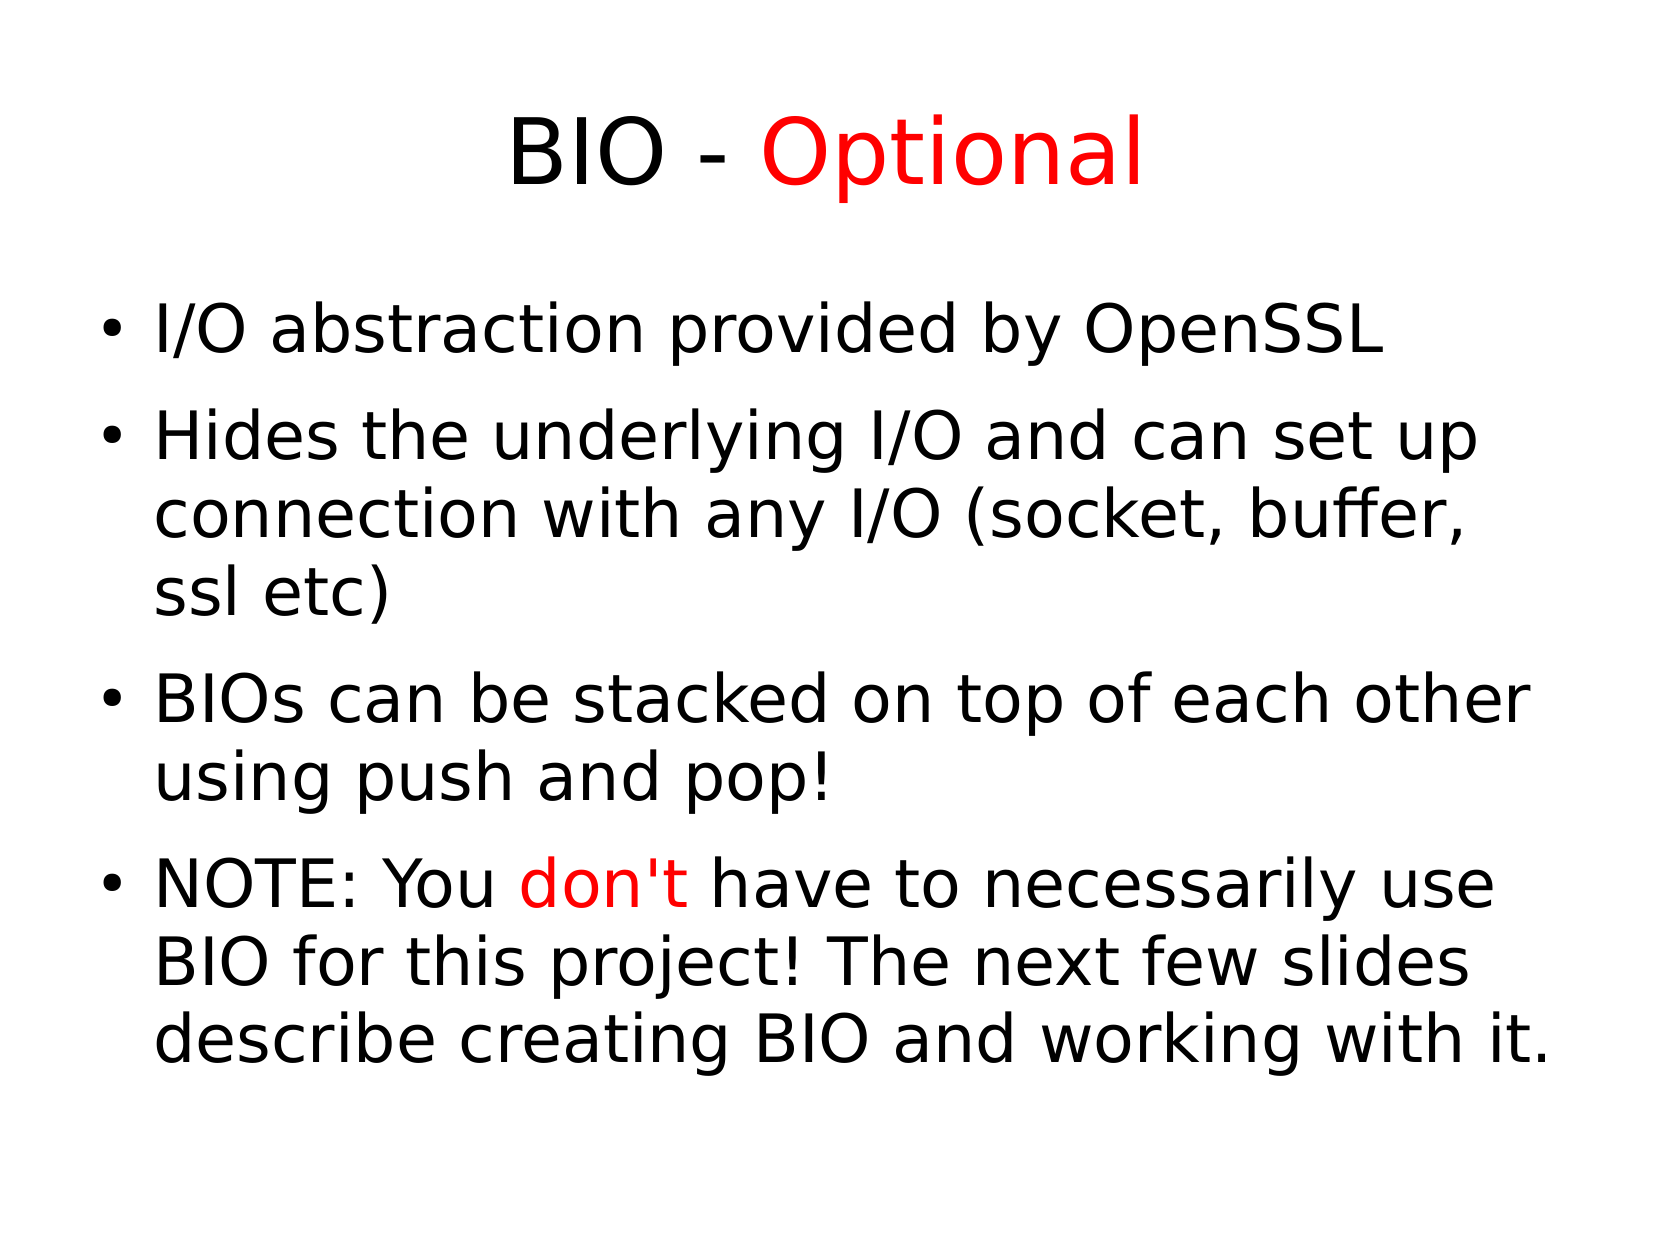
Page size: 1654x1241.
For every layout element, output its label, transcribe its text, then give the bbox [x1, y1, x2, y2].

list I/O abstraction provided by OpenSSL Hides the underlying I/O and can set up connection with any I/O (socket, buffer, ssl etc) BIOs can be stacked on top of each other using push and pop! NOTE: You don't have to necessarily use BIO for this project! The next few slides describe creating BIO and working with it. [82, 290, 1571, 1109]
title BIO - Optional [82, 56, 1571, 250]
